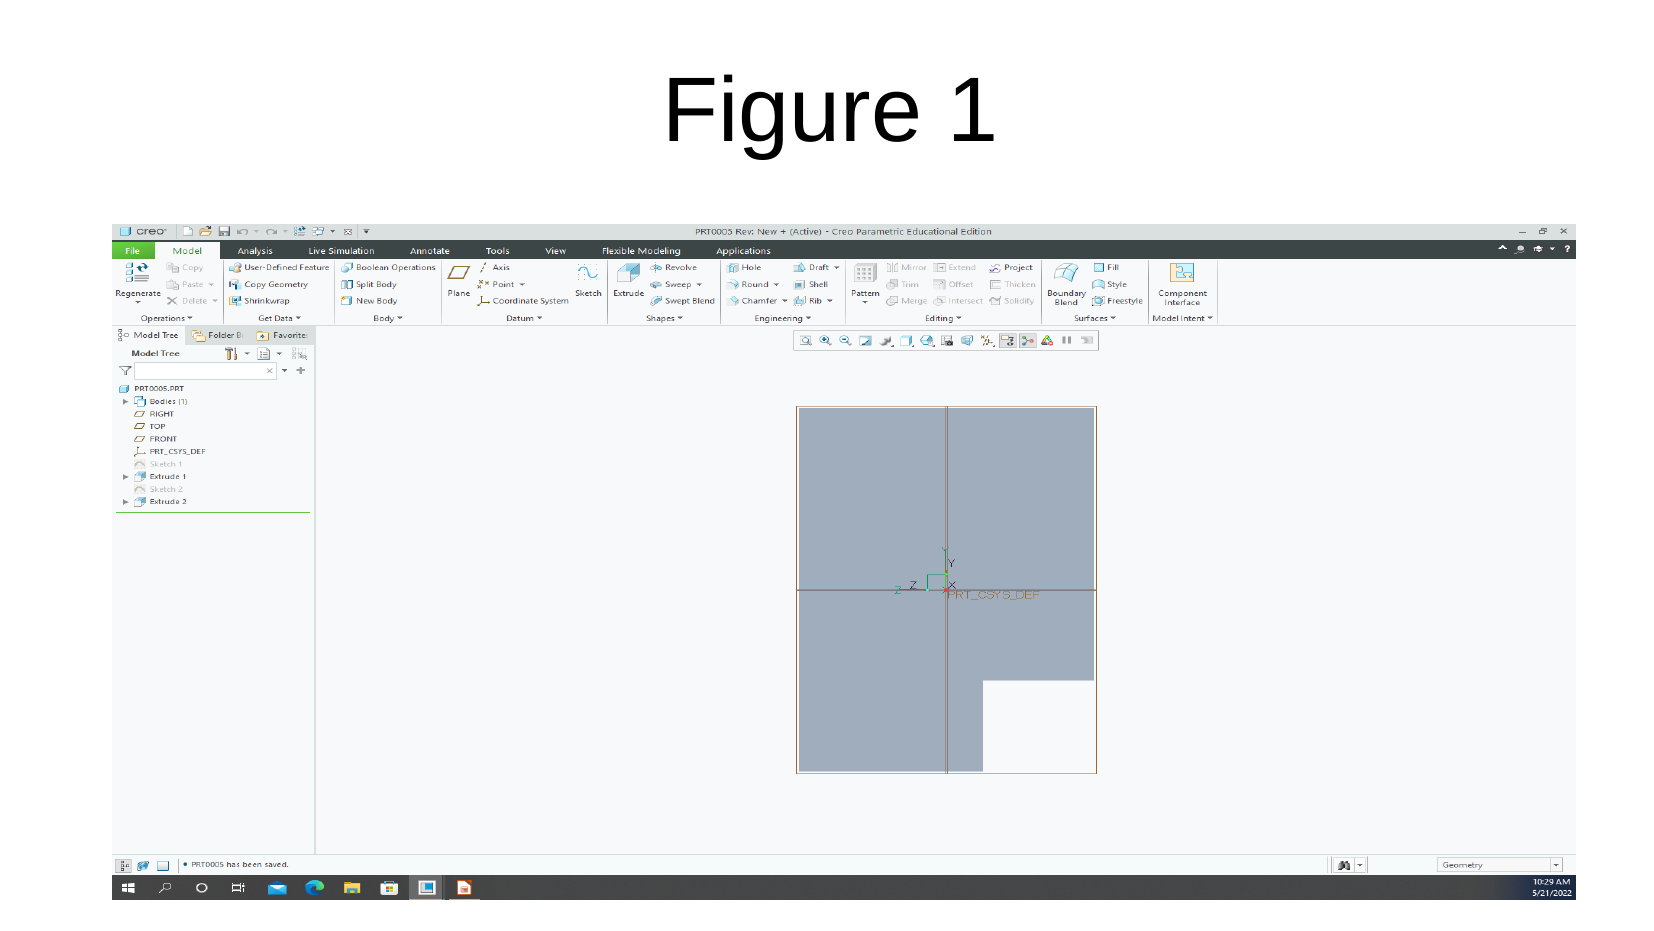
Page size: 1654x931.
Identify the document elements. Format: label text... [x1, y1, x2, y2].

picture [112, 224, 1576, 901]
title Figure 1 [86, 32, 1576, 188]
